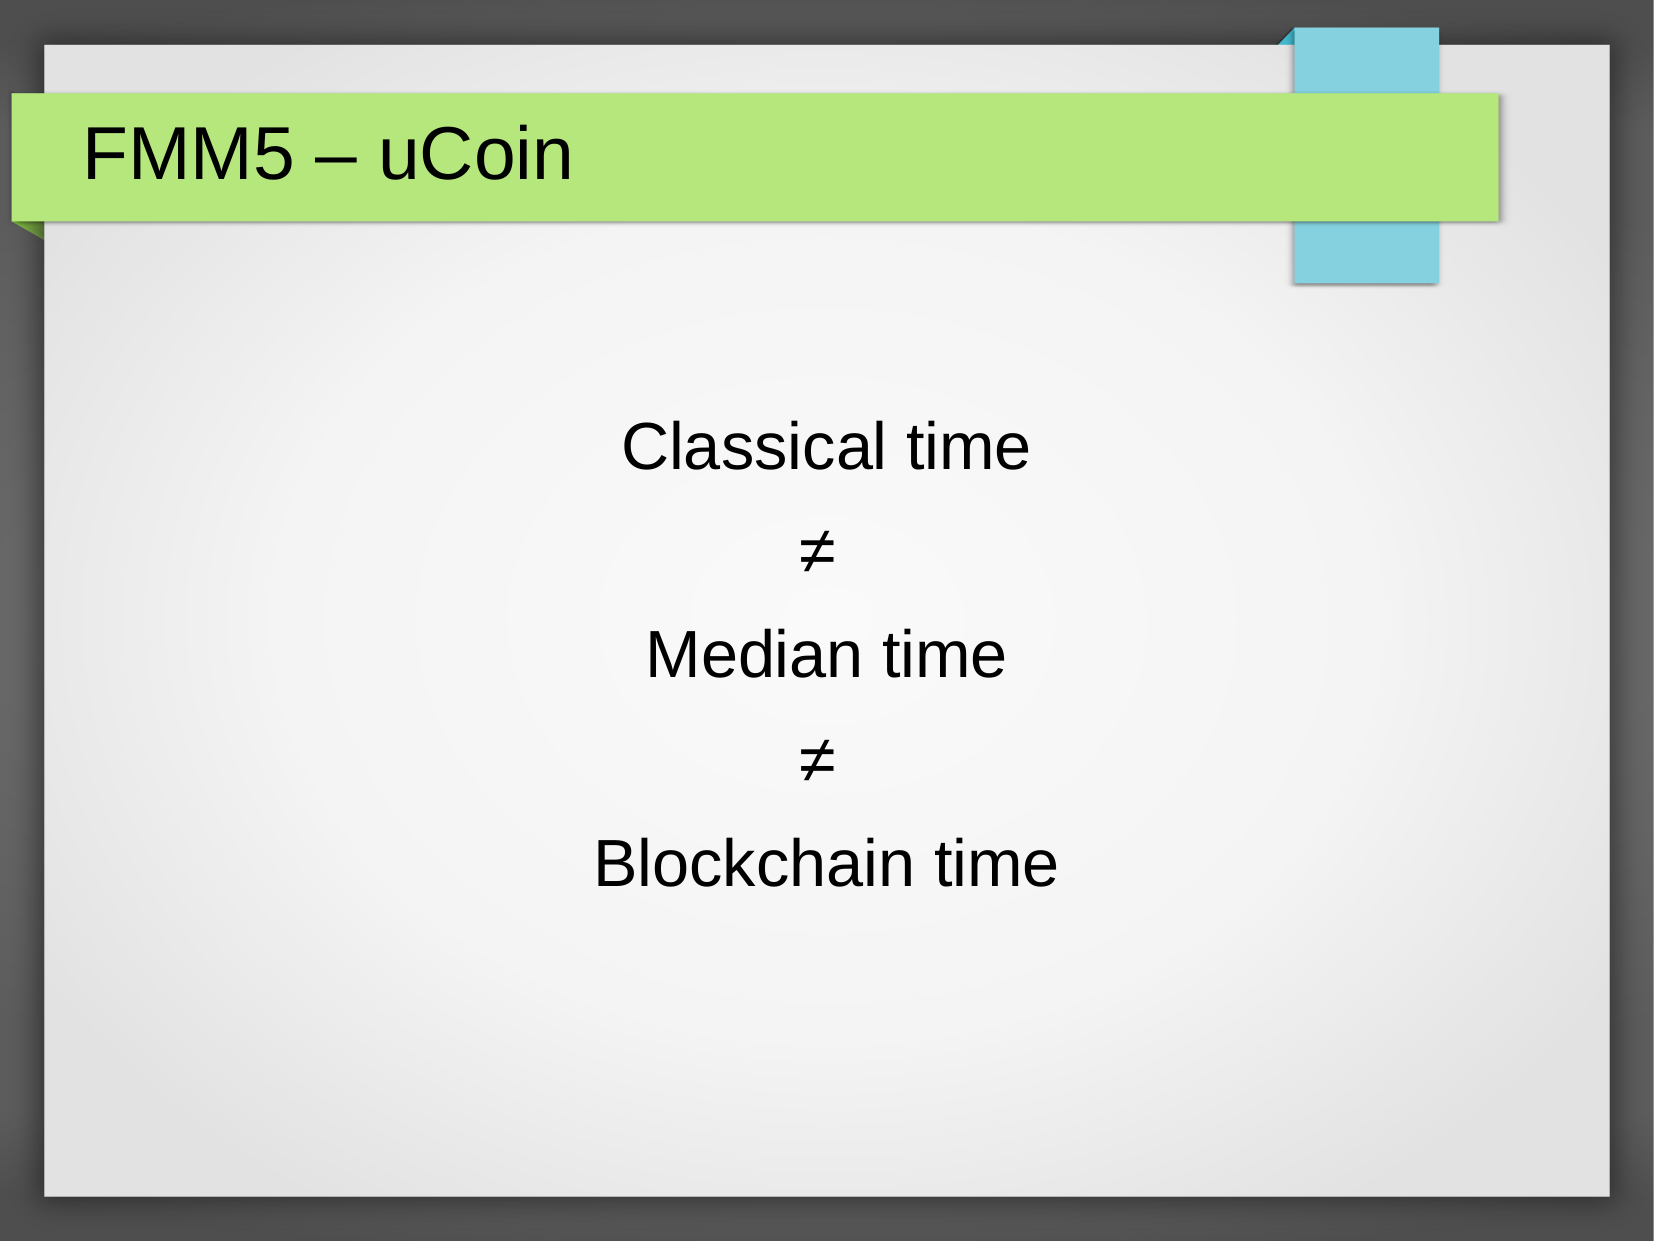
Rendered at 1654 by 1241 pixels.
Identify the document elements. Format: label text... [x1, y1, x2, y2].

picture [0, 0, 1654, 1241]
list Classical time ≠ Median time ≠ Blockchain time [82, 295, 1571, 1015]
title FMM5 – uCoin [82, 94, 1264, 213]
